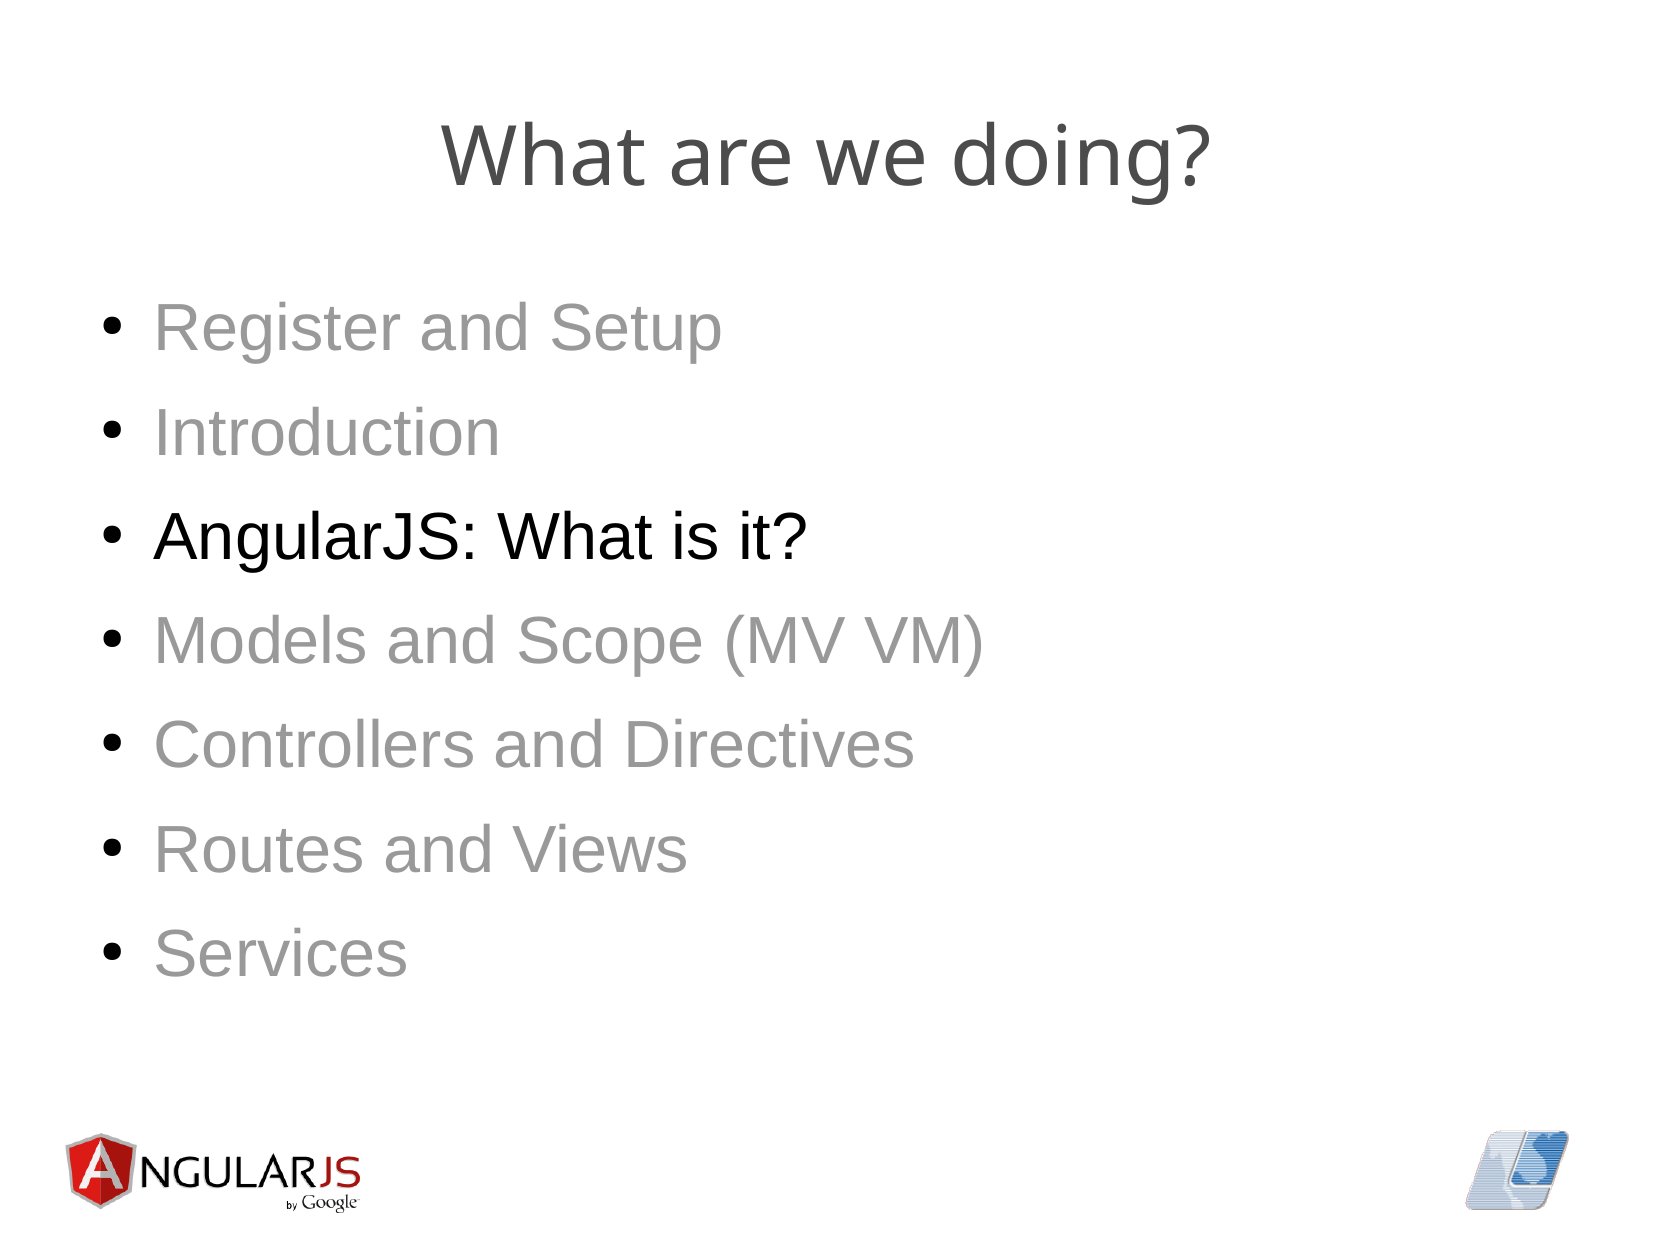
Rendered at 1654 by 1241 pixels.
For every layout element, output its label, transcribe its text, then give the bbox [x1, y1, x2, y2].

list Register and Setup Introduction AngularJS: What is it? Models and Scope (MV VM) Controllers and Directives Routes and Views Services [82, 290, 1538, 1010]
picture [1461, 1129, 1571, 1210]
title What are we doing? [82, 49, 1571, 257]
picture [59, 1091, 367, 1241]
